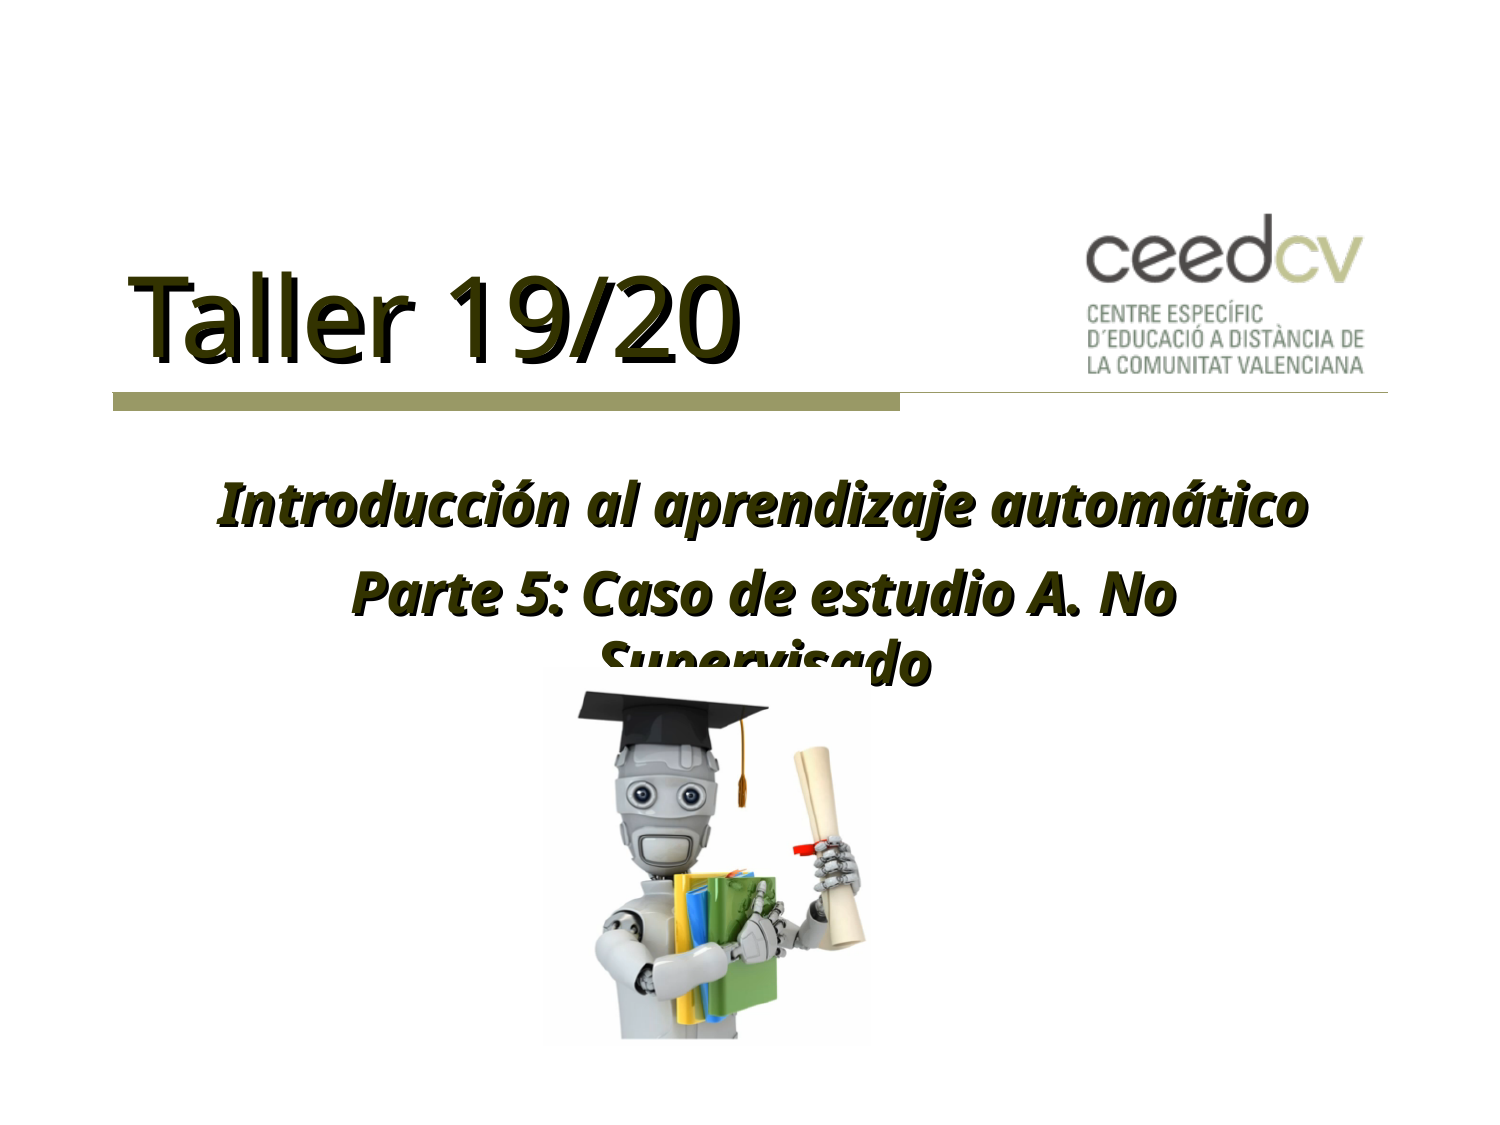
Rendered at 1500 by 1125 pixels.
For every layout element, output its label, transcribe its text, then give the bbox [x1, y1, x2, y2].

picture [543, 667, 871, 1046]
picture [1062, 200, 1388, 388]
title Taller 19/20 [112, 162, 1388, 388]
subtitle Introducción al aprendizaje automático Parte 5: Caso de estudio A. No Supervisado [94, 458, 1358, 745]
